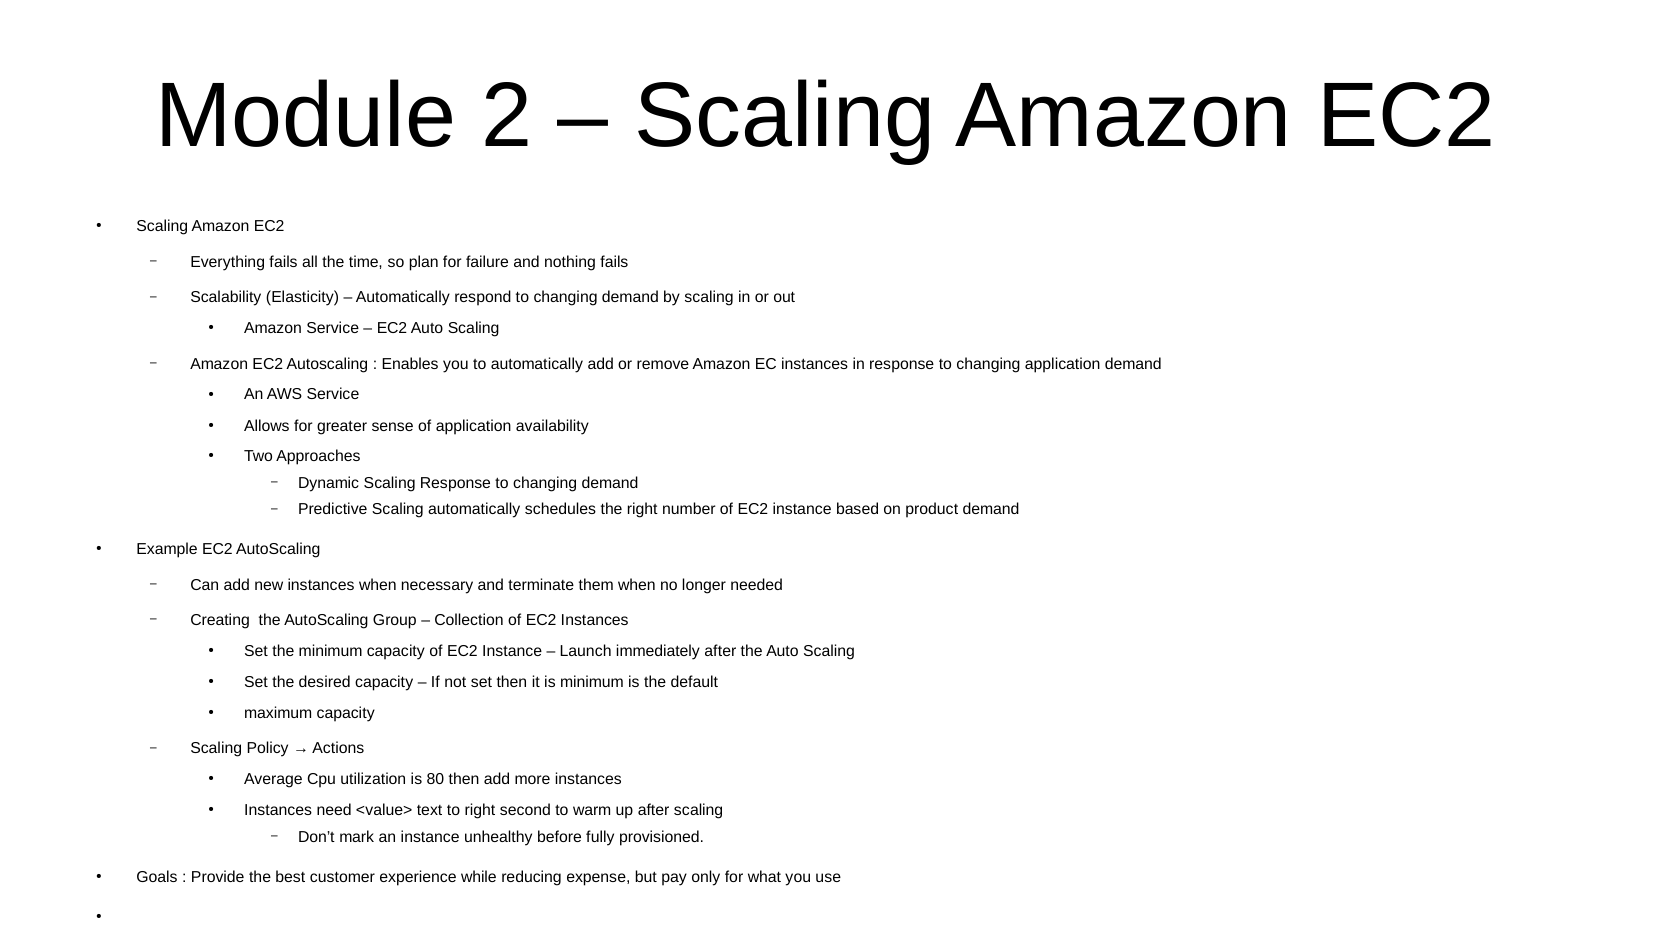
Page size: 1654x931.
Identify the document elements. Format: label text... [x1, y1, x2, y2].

title Module 2 – Scaling Amazon EC2 [82, 37, 1571, 193]
list Scaling Amazon EC2 Everything fails all the time, so plan for failure and nothing fails Scalability (Elasticity) – Automatically respond to changing demand by scaling in or out Amazon Service – EC2 Auto Scaling Amazon EC2 Autoscaling : Enables you to automatically add or remove Amazon EC instances in response to changing application demand An AWS Service Allows for greater sense of application availability Two Approaches Dynamic Scaling Response to changing demand Predictive Scaling automatically schedules the right number of EC2 instance based on product demand Example EC2 AutoScaling Can add new instances when necessary and terminate them when no longer needed Creating the AutoScaling Group – Collection of EC2 Instances Set the minimum capacity of EC2 Instance – Launch immediately after the Auto Scaling Set the desired capacity – If not set then it is minimum is the default maximum capacity Scaling Policy → Actions Average Cpu utilization is 80 then add more instances Instances need <value> text to right second to warm up after scaling Don’t mark an instance unhealthy before fully provisioned. Goals : Provide the best customer experience while reducing expense, but pay only for what you use [82, 217, 1621, 901]
